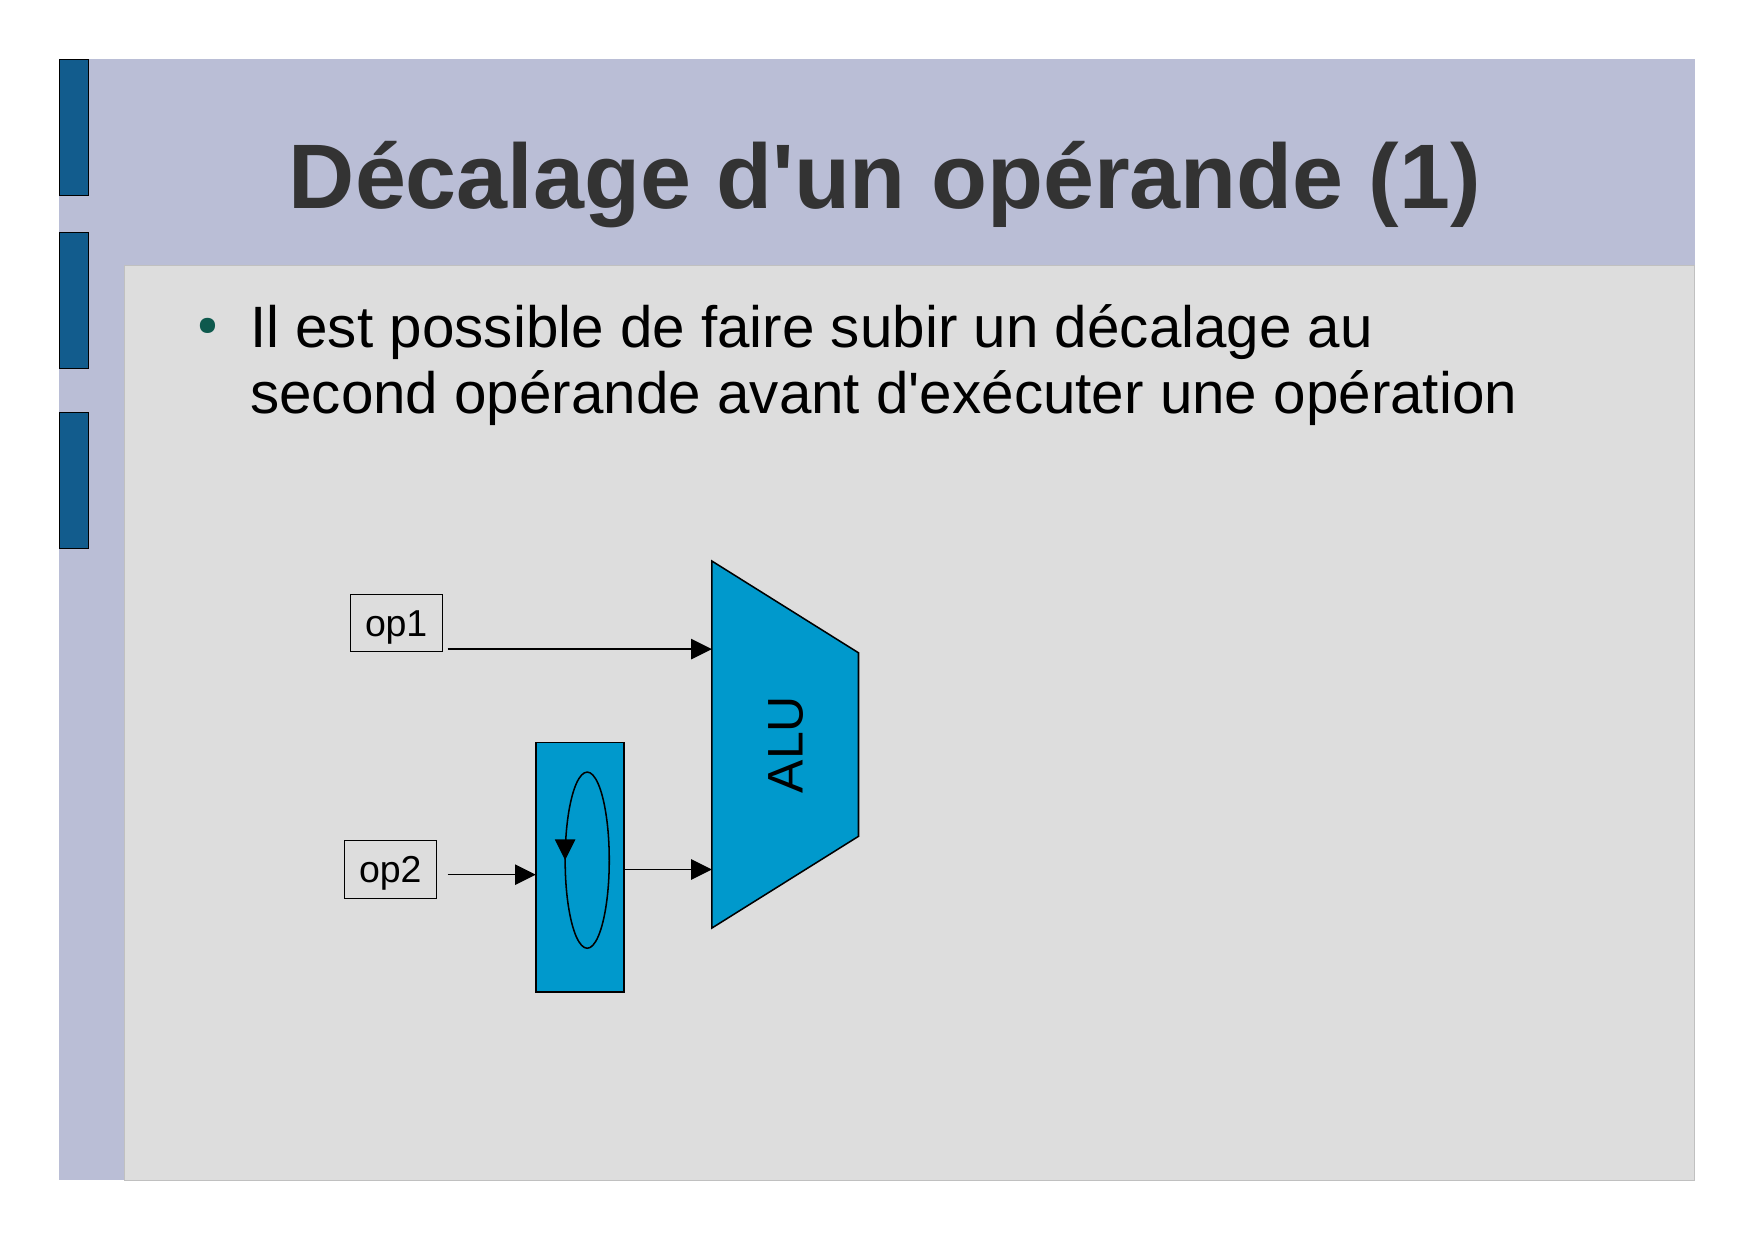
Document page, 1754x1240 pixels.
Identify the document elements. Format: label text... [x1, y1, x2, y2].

text_box op1 [350, 594, 443, 652]
text_box ALU [711, 560, 859, 929]
text_box [535, 742, 624, 993]
list Il est possible de faire subir un décalage au second opérande avant d'exécuter une opération [179, 295, 1577, 1093]
title Décalage d'un opérande (1) [118, 88, 1654, 266]
text_box op2 [344, 840, 437, 899]
